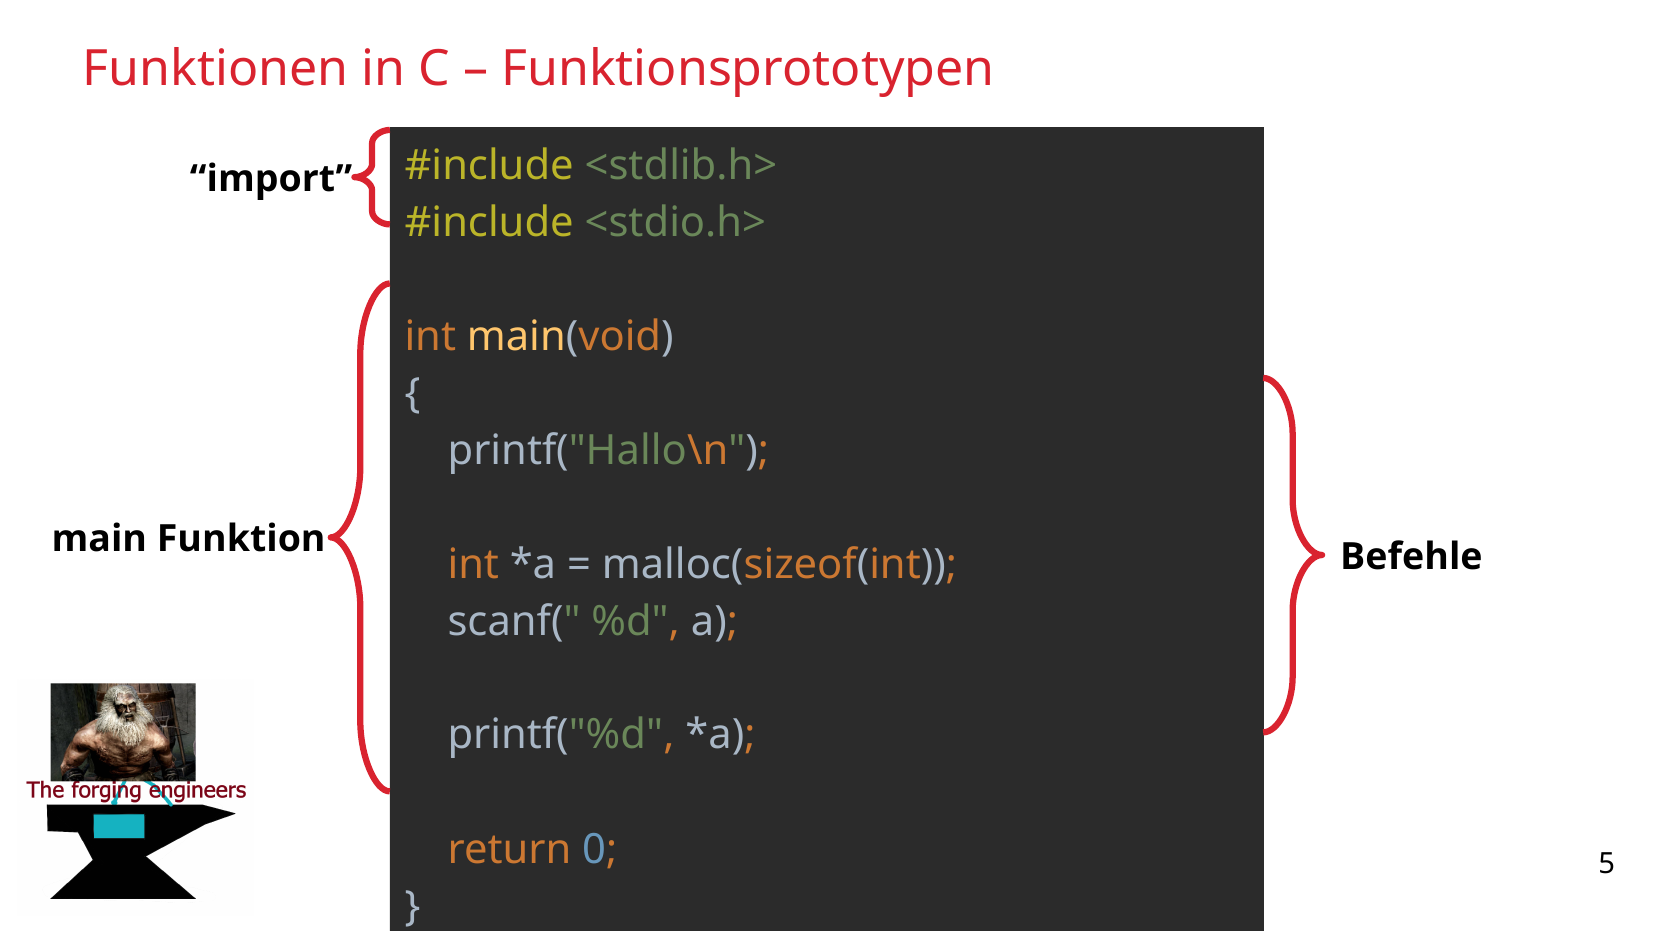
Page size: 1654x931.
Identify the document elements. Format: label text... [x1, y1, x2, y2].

text_box “import” [354, 129, 390, 225]
text_box main Funktion [330, 283, 390, 792]
picture [17, 679, 254, 916]
text_box Befehle [1263, 377, 1323, 733]
title Funktionen in C – Funktionsprototypen [82, 37, 1571, 95]
text_box #include <stdlib.h> #include <stdio.h> int main(void) { printf("Hallo\n"); int *a = malloc(sizeof(int)); scanf(" %d", a); printf("%d", *a); return 0; } [389, 127, 1264, 804]
